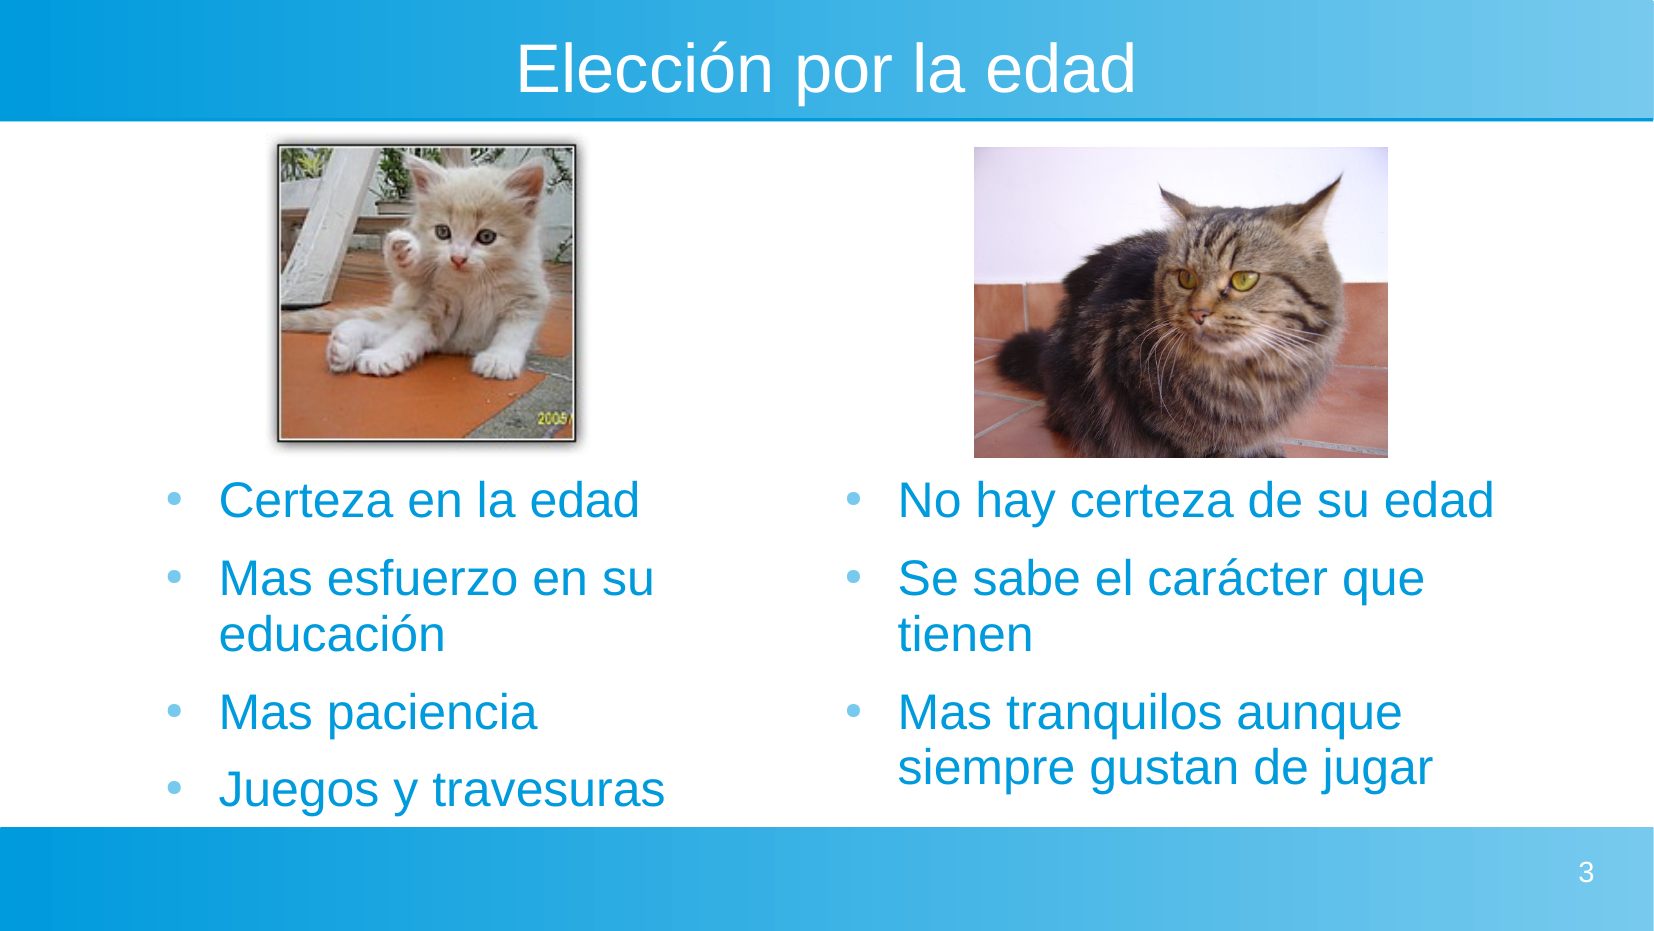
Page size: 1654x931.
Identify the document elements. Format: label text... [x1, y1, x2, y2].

list No hay certeza de su edad Se sabe el carácter que tienen Mas tranquilos aunque siempre gustan de jugar [826, 472, 1536, 827]
picture [265, 132, 591, 457]
picture [974, 147, 1388, 458]
list Certeza en la edad Mas esfuerzo en su educación Mas paciencia Juegos y travesuras [147, 472, 798, 827]
title Elección por la edad [59, 29, 1595, 108]
